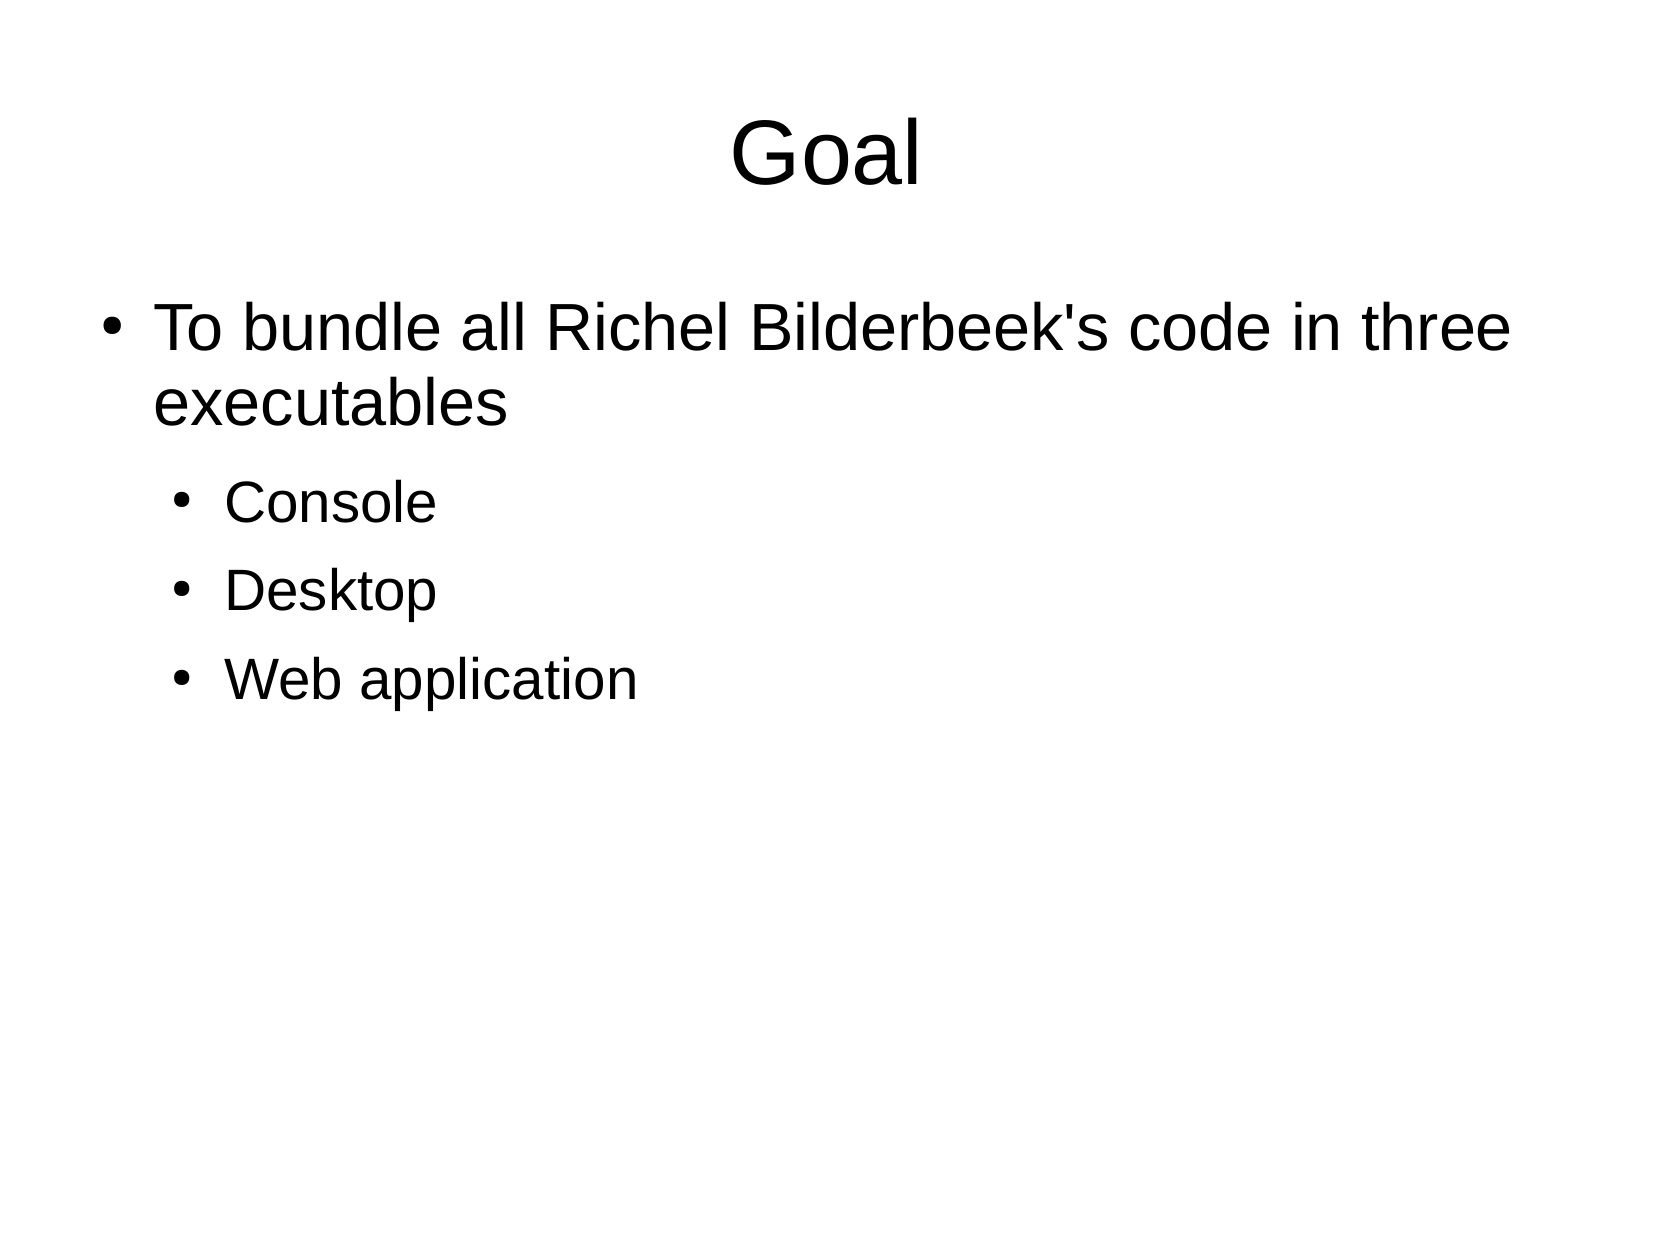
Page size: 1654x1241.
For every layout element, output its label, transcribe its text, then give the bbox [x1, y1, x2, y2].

title Goal [82, 49, 1571, 257]
list To bundle all Richel Bilderbeek's code in three executables Console Desktop Web application [82, 290, 1571, 1109]
